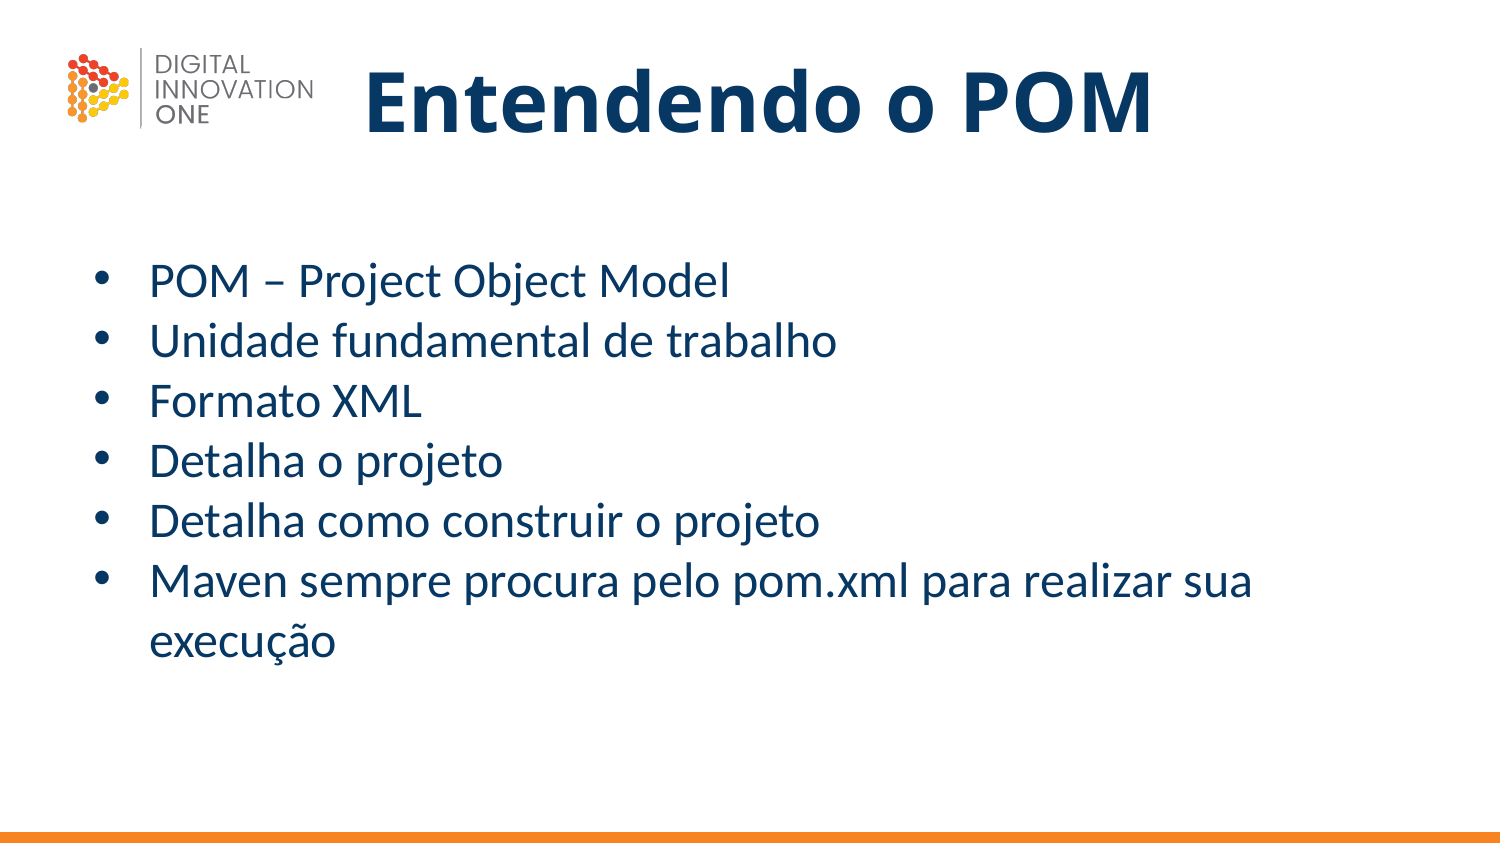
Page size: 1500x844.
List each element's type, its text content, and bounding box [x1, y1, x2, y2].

text_box POM – Project Object Model Unidade fundamental de trabalho Formato XML Detalha o projeto Detalha como construir o projeto Maven sempre procura pelo pom.xml para realizar sua execução [65, 232, 1457, 750]
picture [51, 39, 330, 137]
subtitle Entendendo o POM [51, 50, 1449, 148]
text_box [0, 832, 1500, 843]
